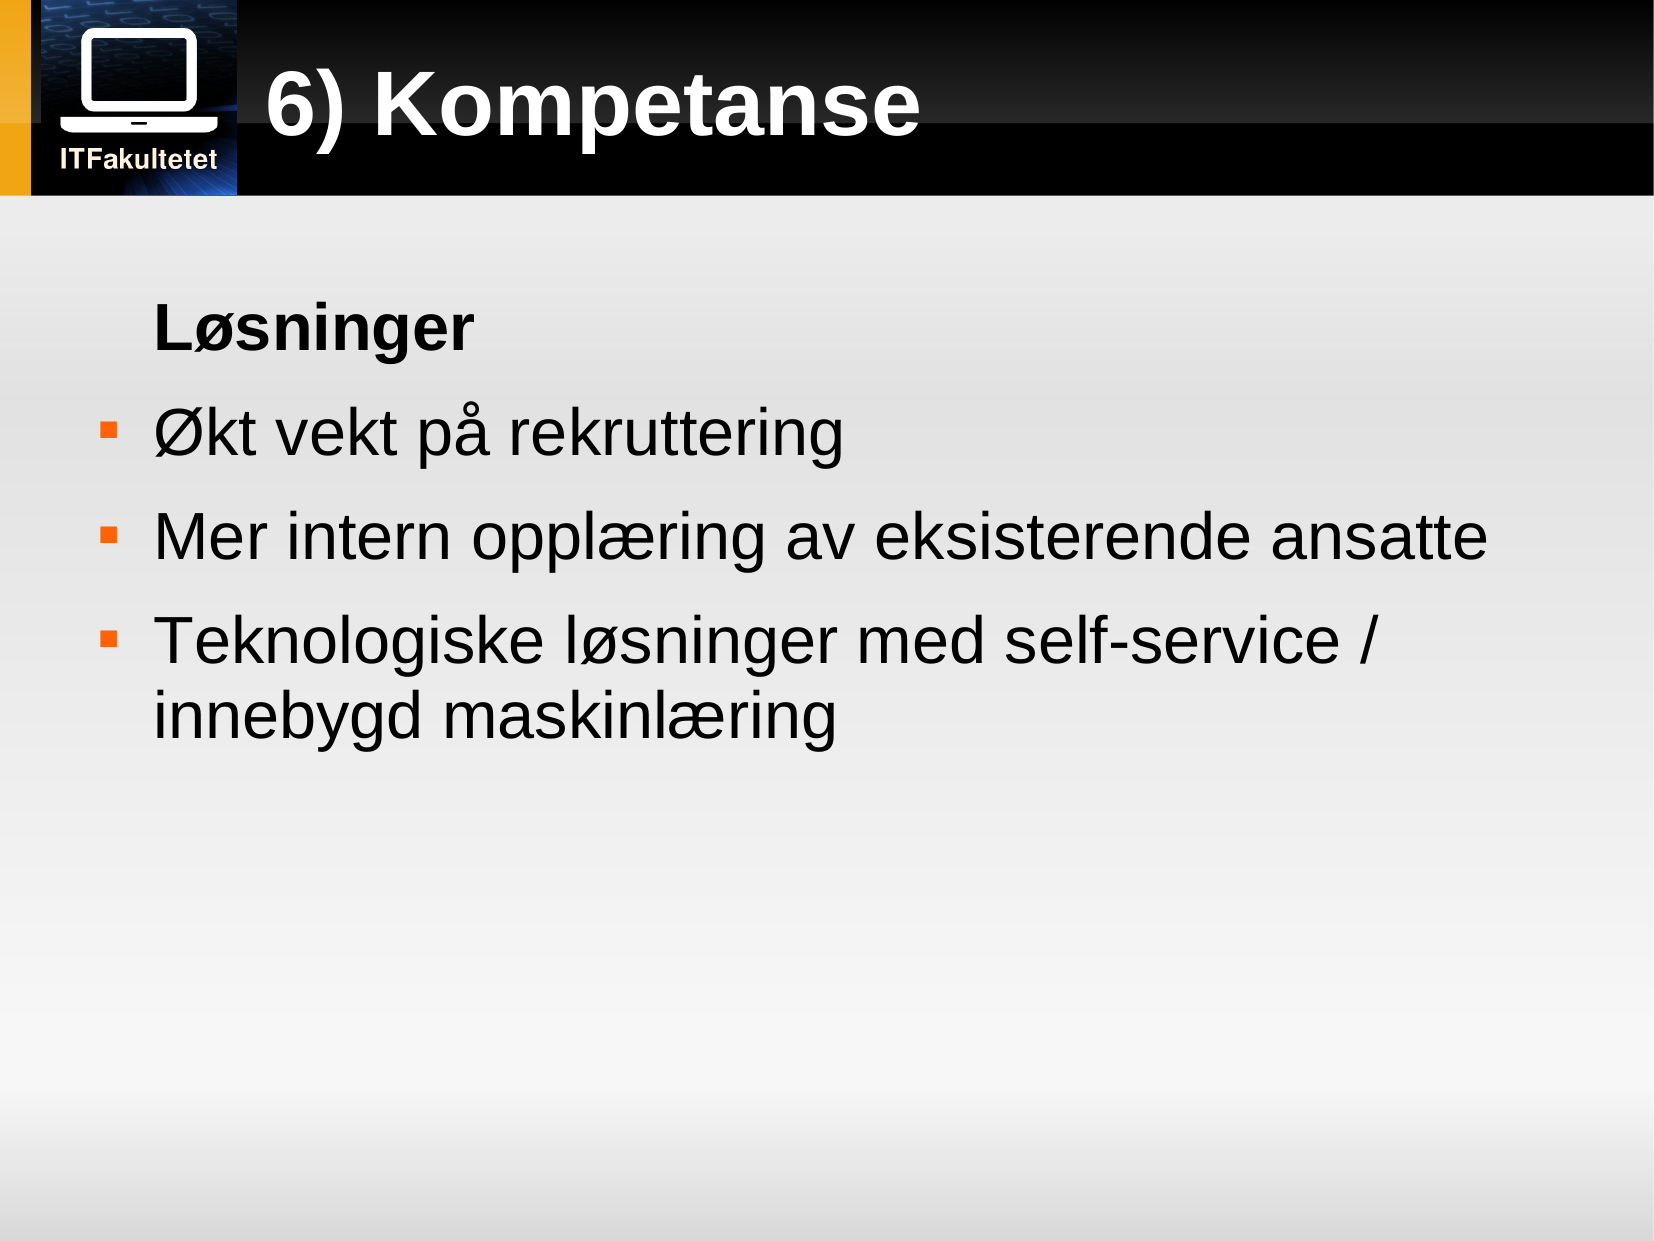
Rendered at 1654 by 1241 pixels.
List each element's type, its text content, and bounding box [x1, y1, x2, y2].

list Løsninger Økt vekt på rekruttering Mer intern opplæring av eksisterende ansatte Teknologiske løsninger med self-service / innebygd maskinlæring [82, 290, 1571, 1109]
picture [0, 0, 1654, 1241]
title 6) Kompetanse [265, 0, 1565, 208]
